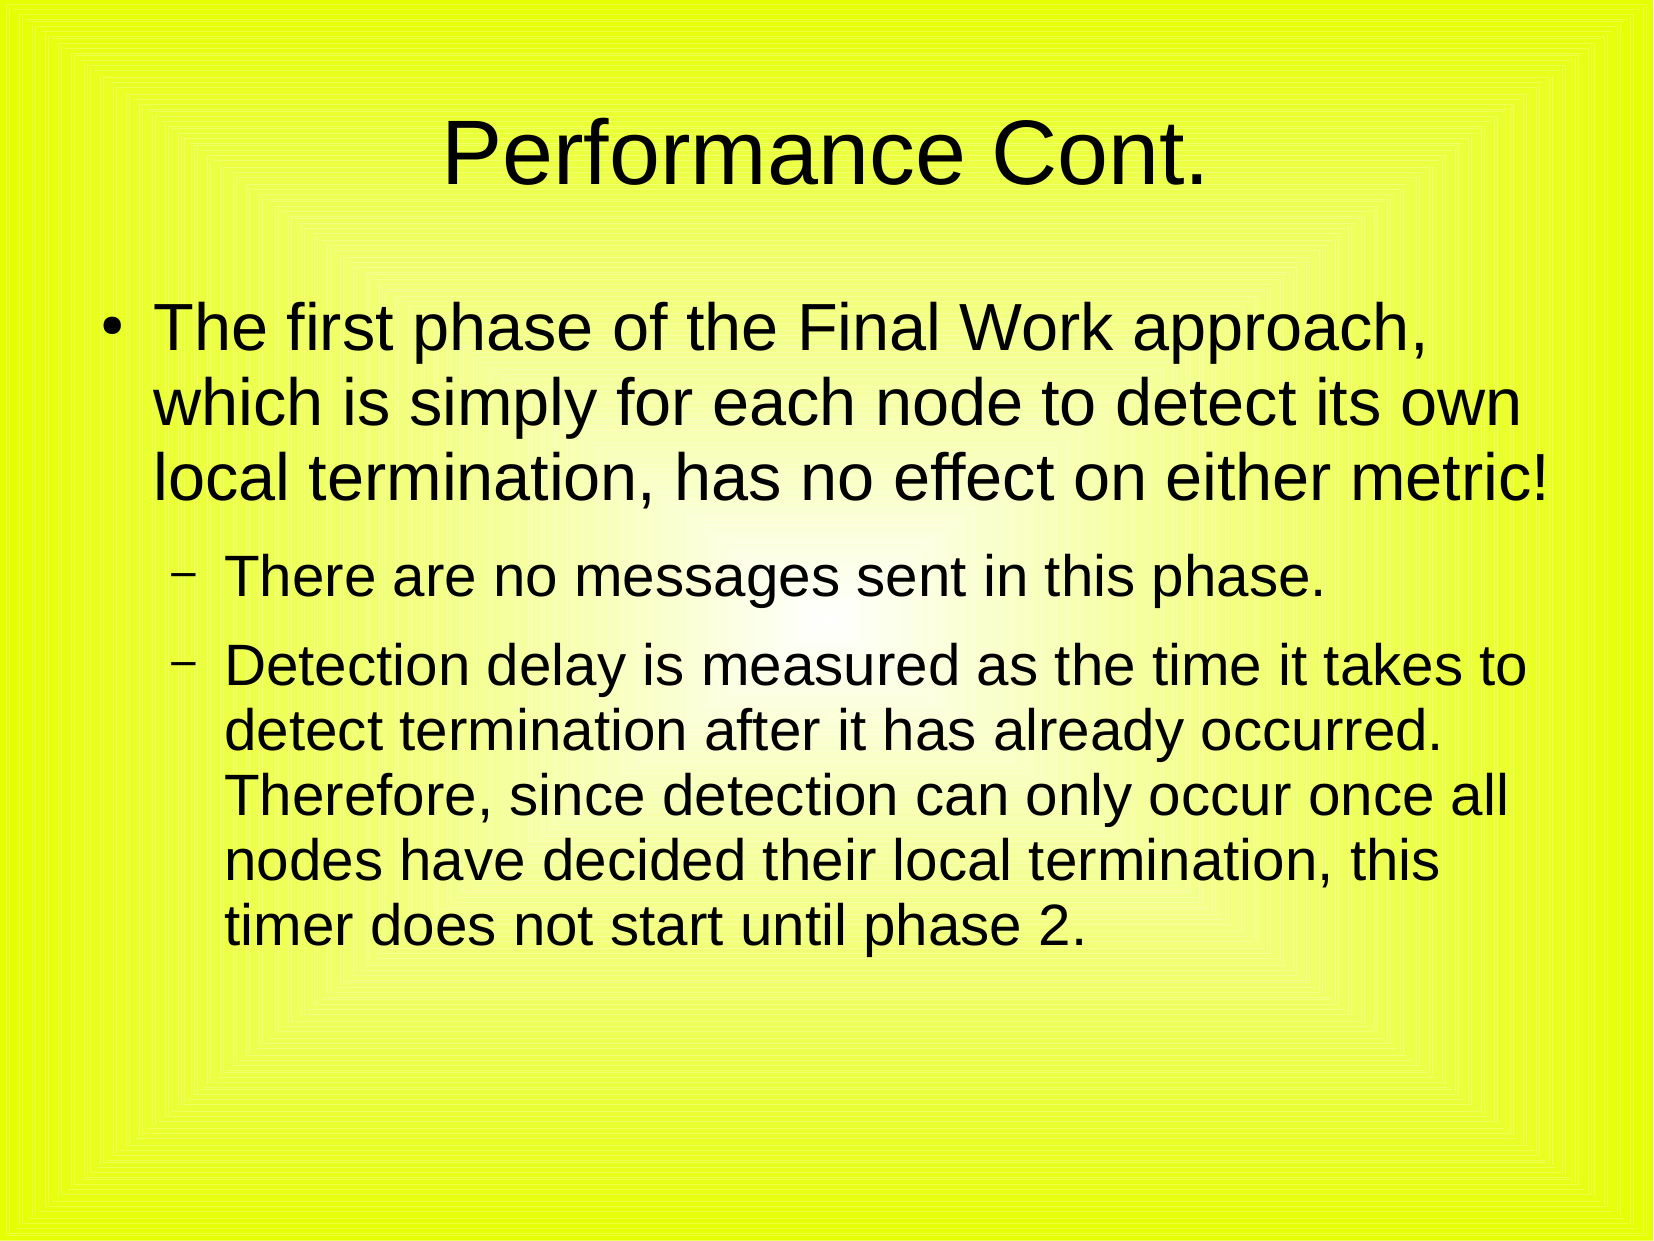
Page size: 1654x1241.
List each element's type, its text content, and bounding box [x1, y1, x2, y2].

title Performance Cont. [82, 49, 1571, 257]
list The first phase of the Final Work approach, which is simply for each node to detect its own local termination, has no effect on either metric! There are no messages sent in this phase. Detection delay is measured as the time it takes to detect termination after it has already occurred. Therefore, since detection can only occur once all nodes have decided their local termination, this timer does not start until phase 2. [82, 290, 1571, 1109]
